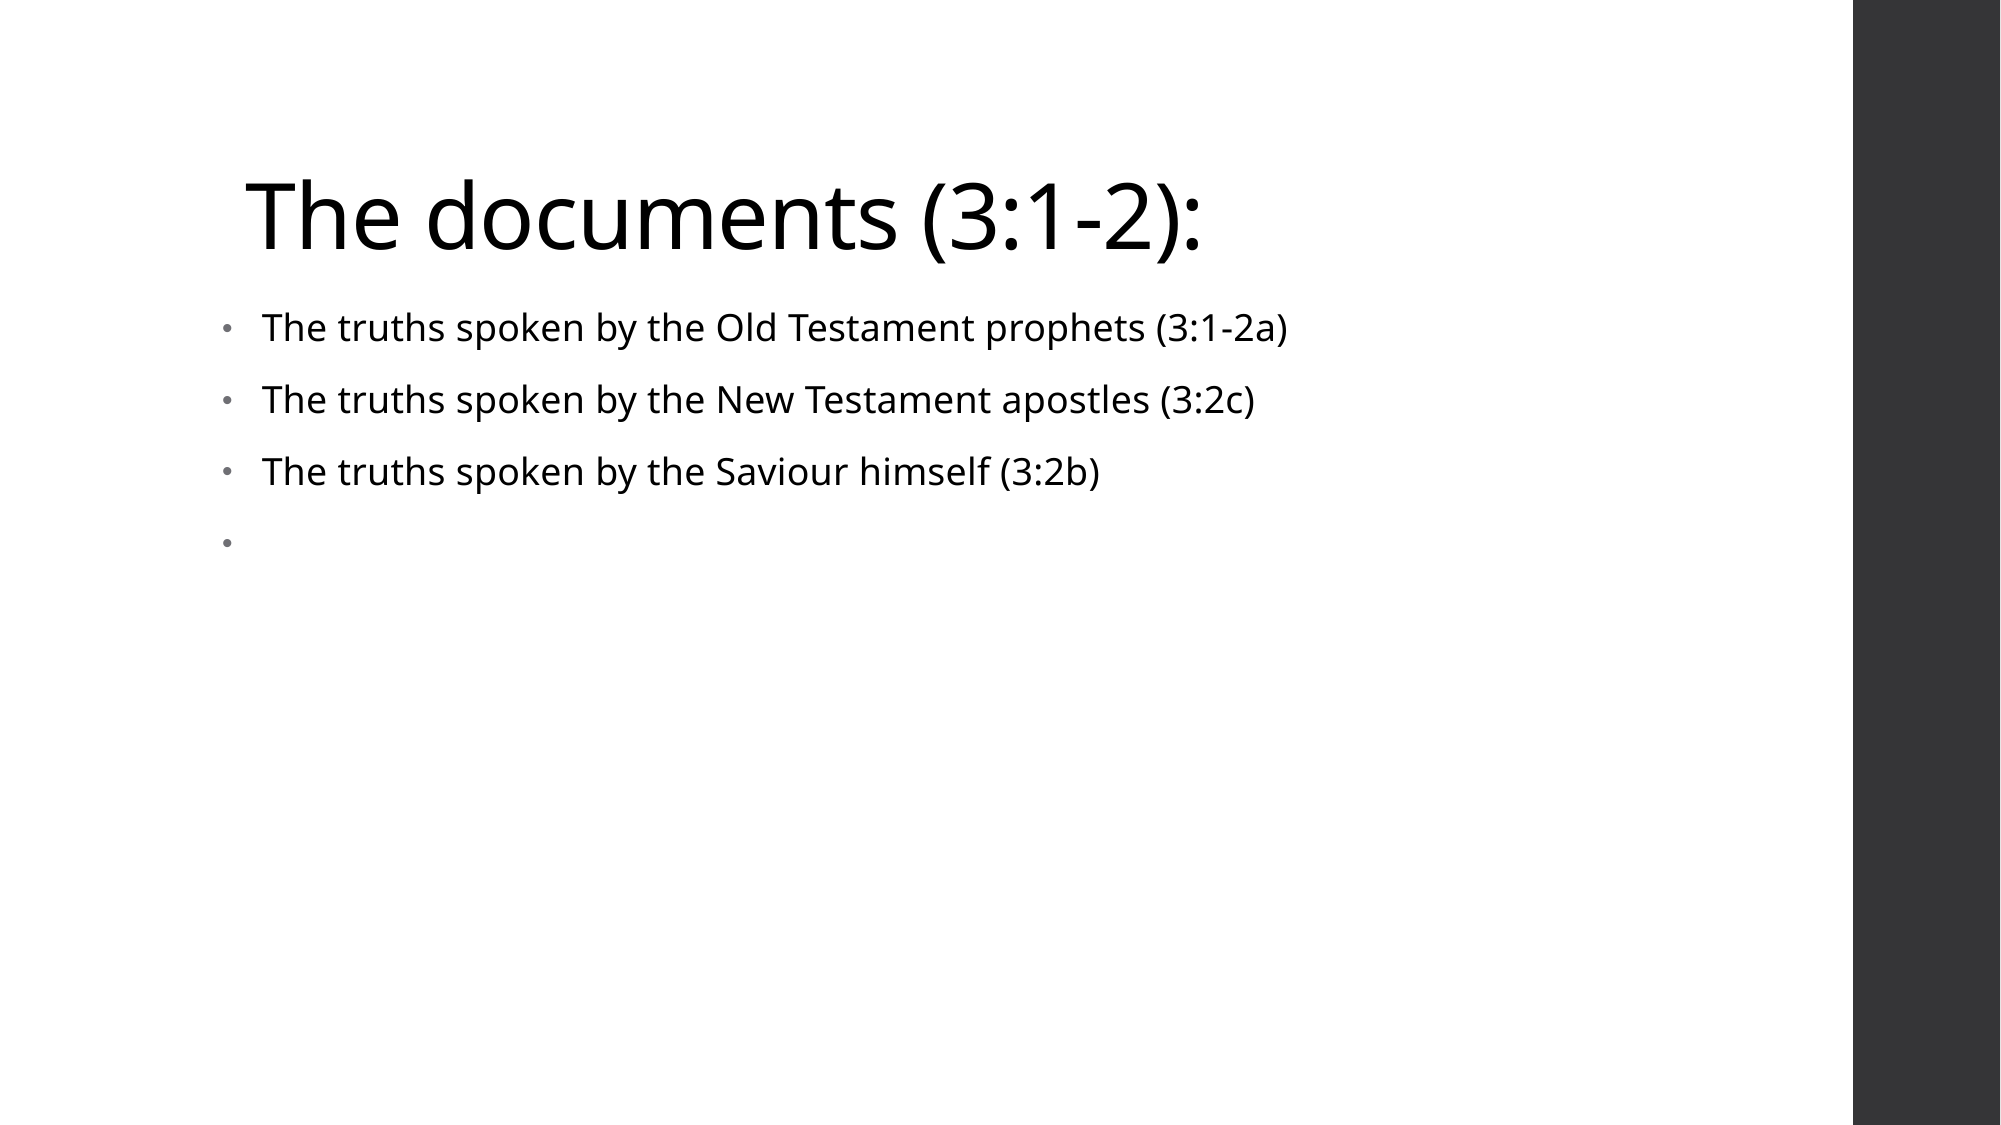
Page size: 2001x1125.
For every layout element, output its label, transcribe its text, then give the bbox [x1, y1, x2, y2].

list The truths spoken by the Old Testament prophets (3:1-2a) The truths spoken by the New Testament apostles (3:2c) The truths spoken by the Saviour himself (3:2b) [206, 299, 1617, 1014]
title The documents (3:1-2): [206, 60, 1797, 278]
